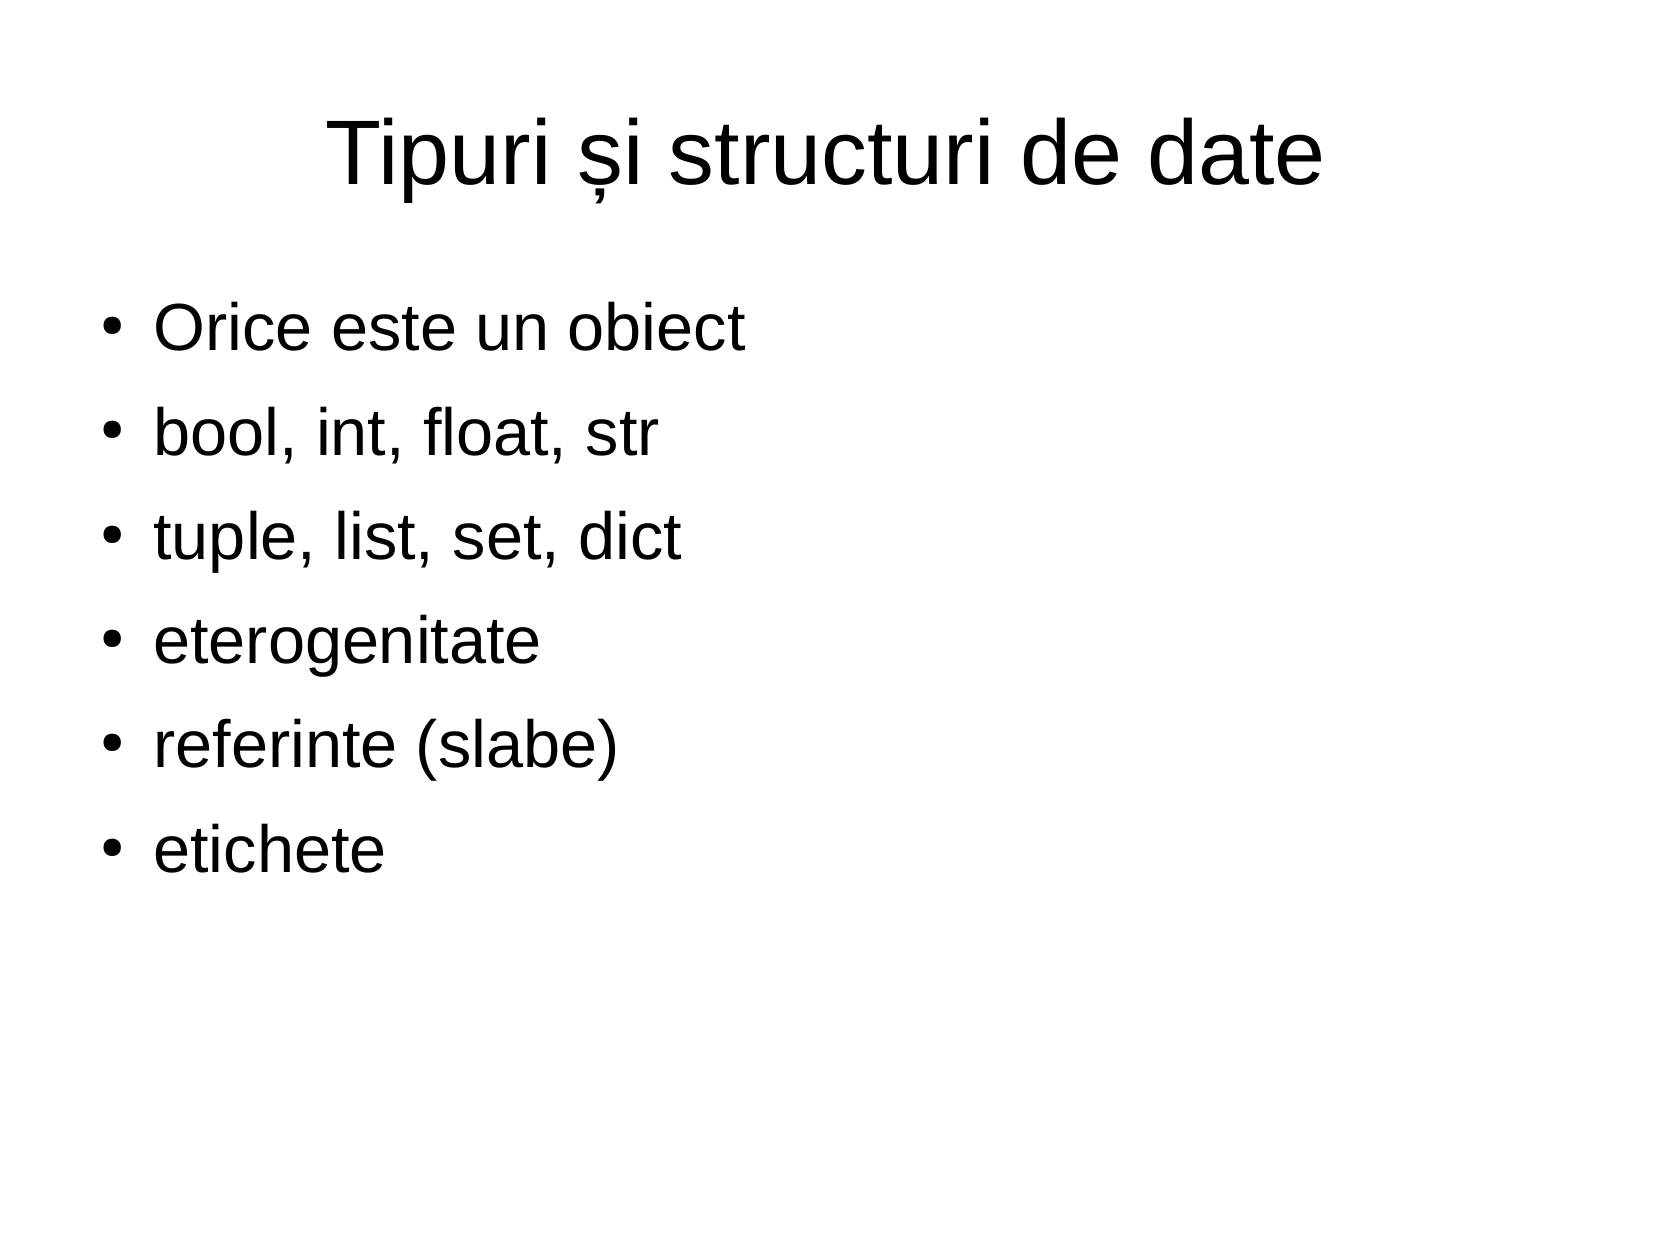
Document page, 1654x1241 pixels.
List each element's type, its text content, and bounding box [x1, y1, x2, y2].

list Orice este un obiect bool, int, float, str tuple, list, set, dict eterogenitate referinte (slabe) etichete [82, 290, 1571, 1010]
title Tipuri și structuri de date [82, 49, 1571, 257]
